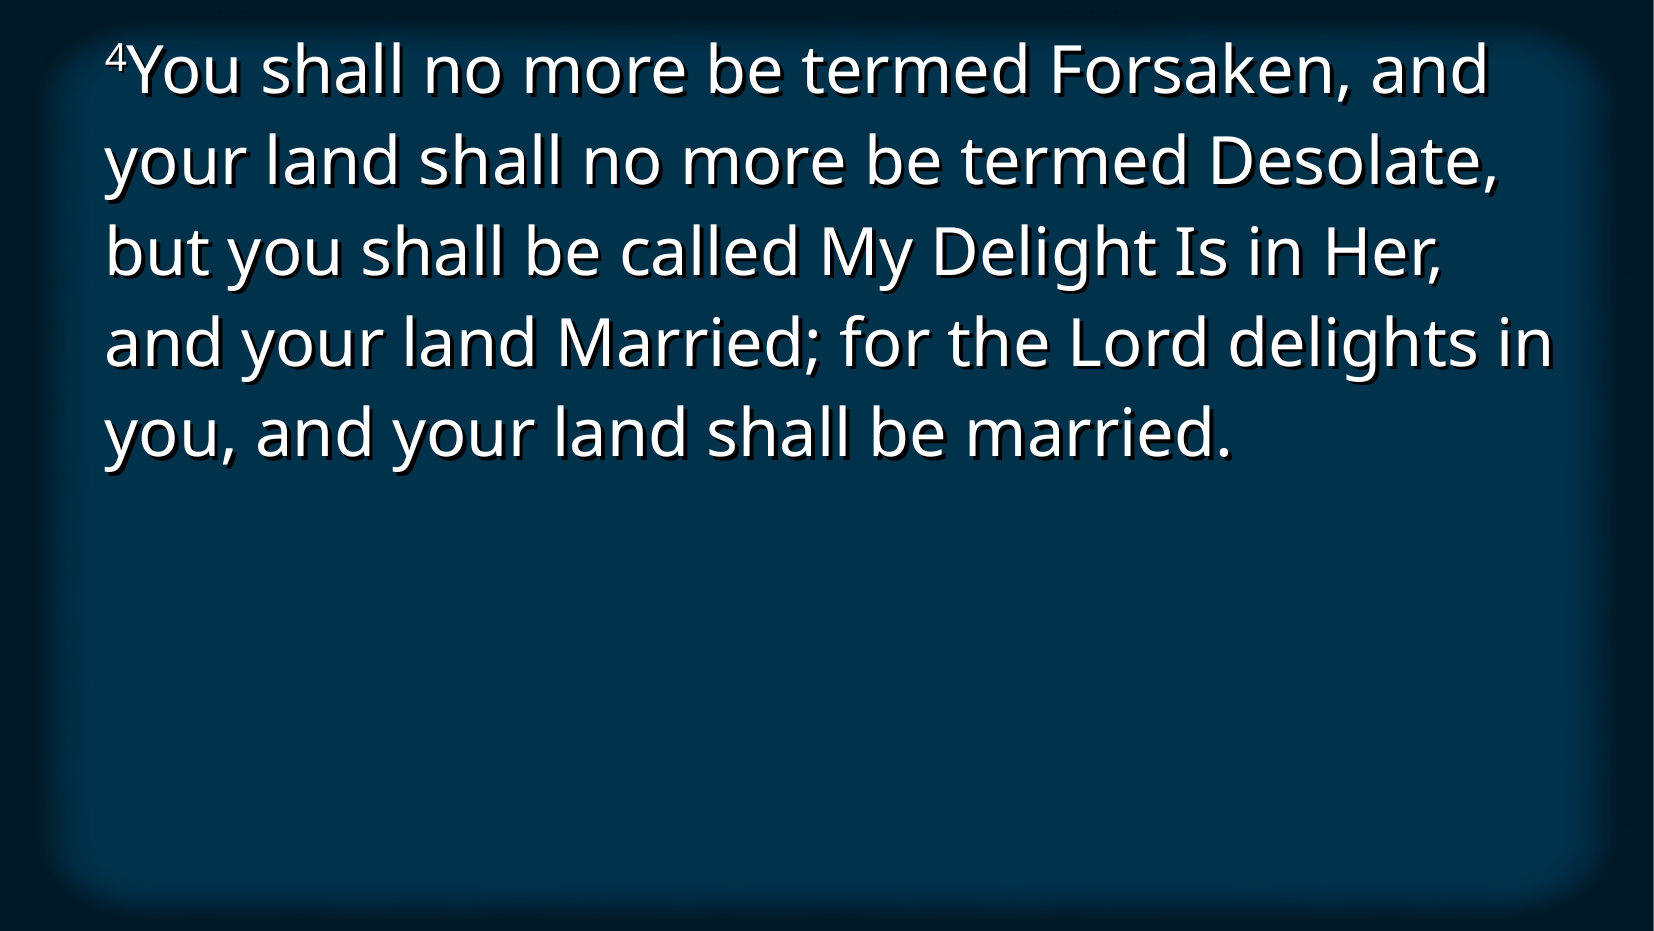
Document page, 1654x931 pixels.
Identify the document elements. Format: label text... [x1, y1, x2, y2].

picture [0, 0, 1654, 931]
text_box 4You shall no more be termed Forsaken, and your land shall no more be termed Desolate, but you shall be called My Delight Is in Her, and your land Married; for the Lord delights in you, and your land shall be married. [90, 15, 1591, 474]
